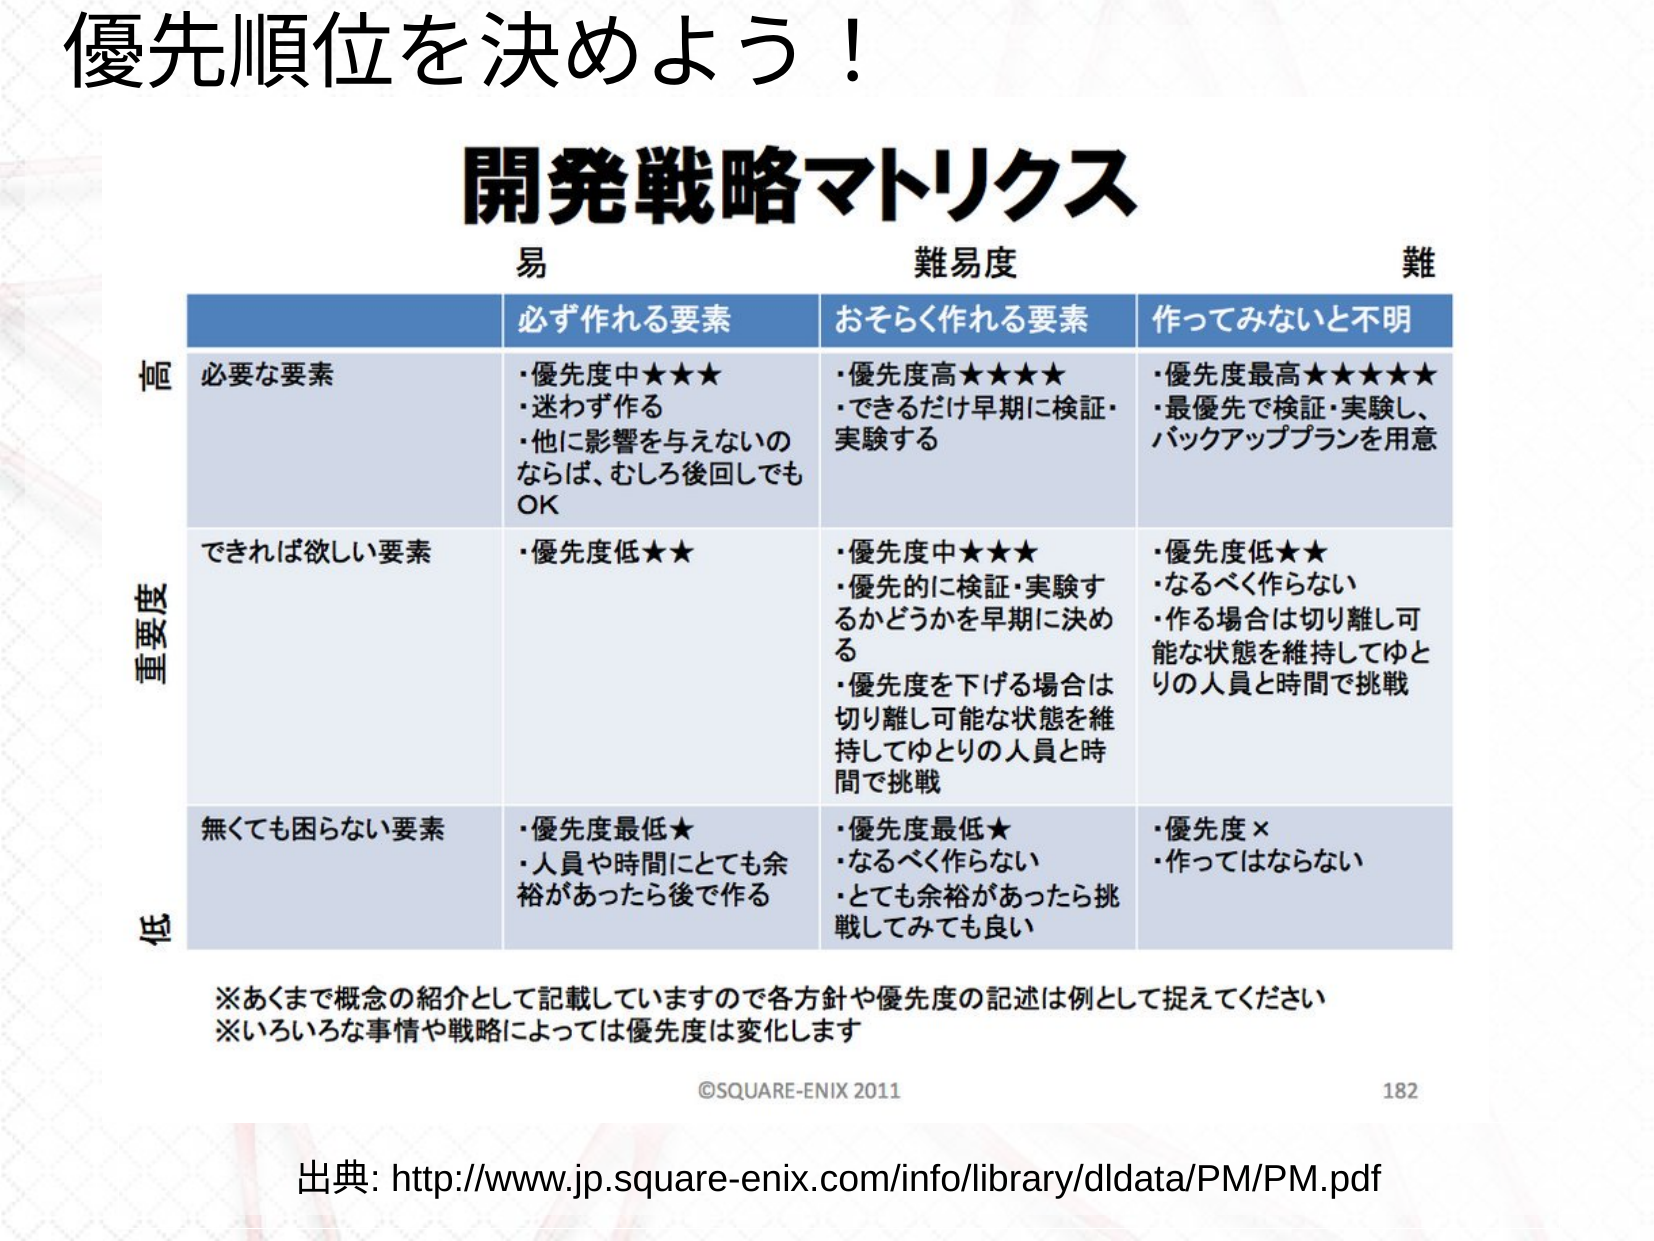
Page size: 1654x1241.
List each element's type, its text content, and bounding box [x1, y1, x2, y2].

picture [102, 97, 1489, 1123]
text_box 出典: http://www.jp.square-enix.com/info/library/dldata/PM/PM.pdf [118, 1122, 1560, 1229]
picture [0, 0, 1654, 1241]
title 優先順位を決めよう！ [47, 0, 1536, 107]
